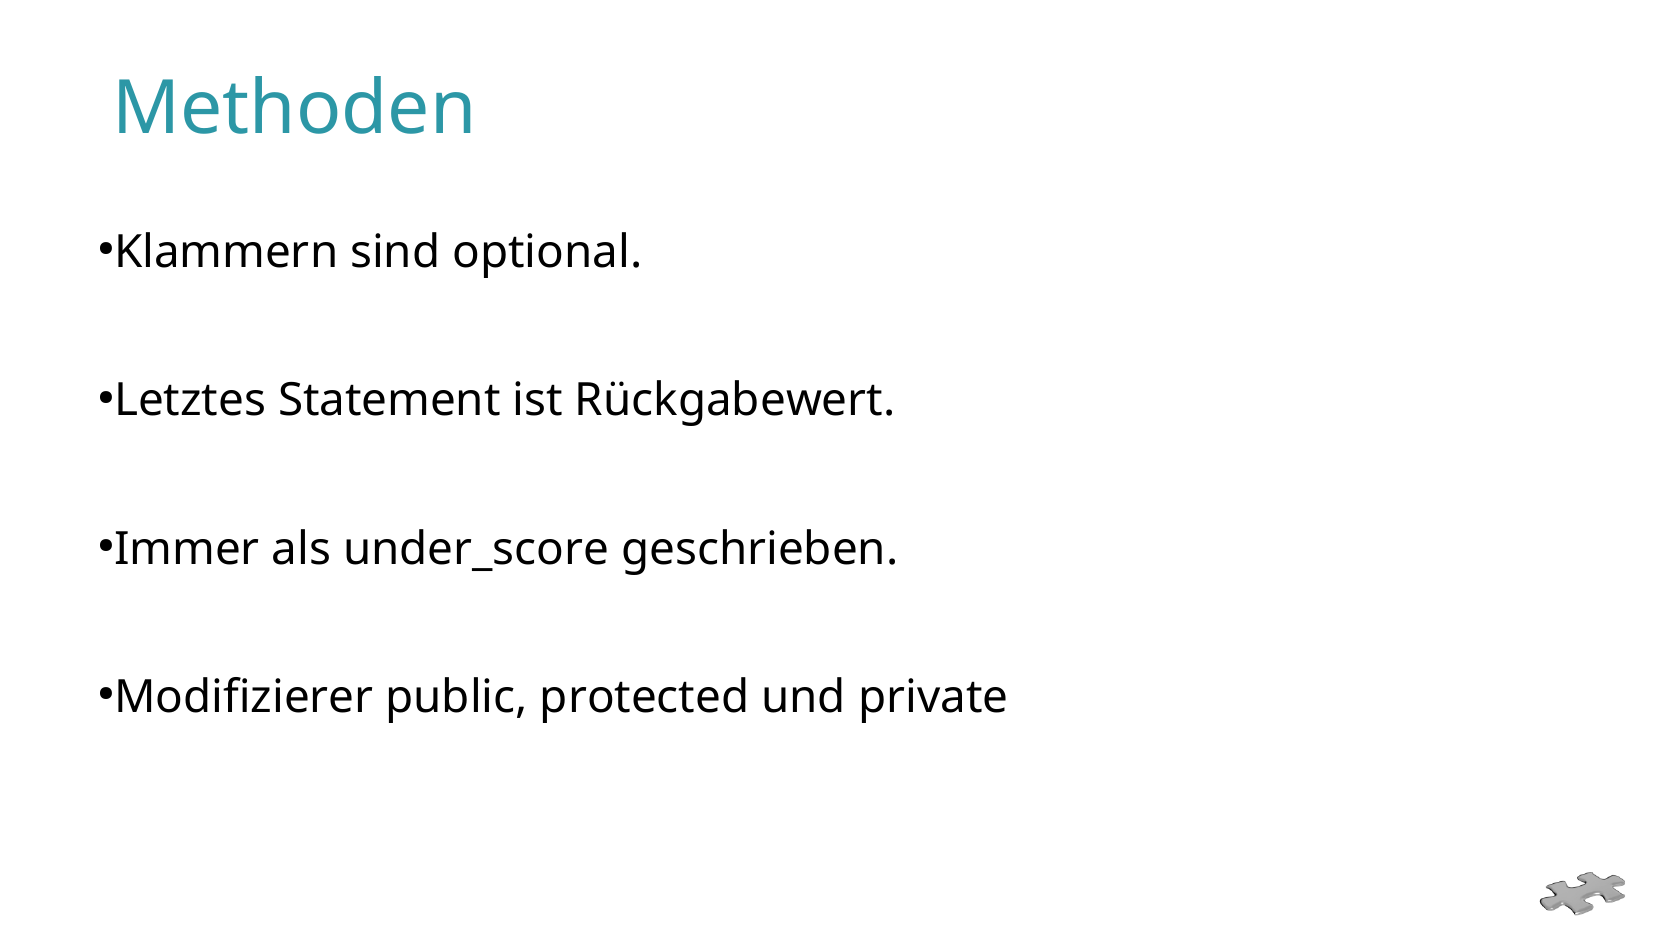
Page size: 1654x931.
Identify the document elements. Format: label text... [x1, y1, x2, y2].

picture [1539, 871, 1626, 916]
list Klammern sind optional. Letztes Statement ist Rückgabewert. Immer als under_score geschrieben. Modifizierer public, protected und private [97, 218, 1543, 838]
title Methoden [99, 54, 1535, 154]
